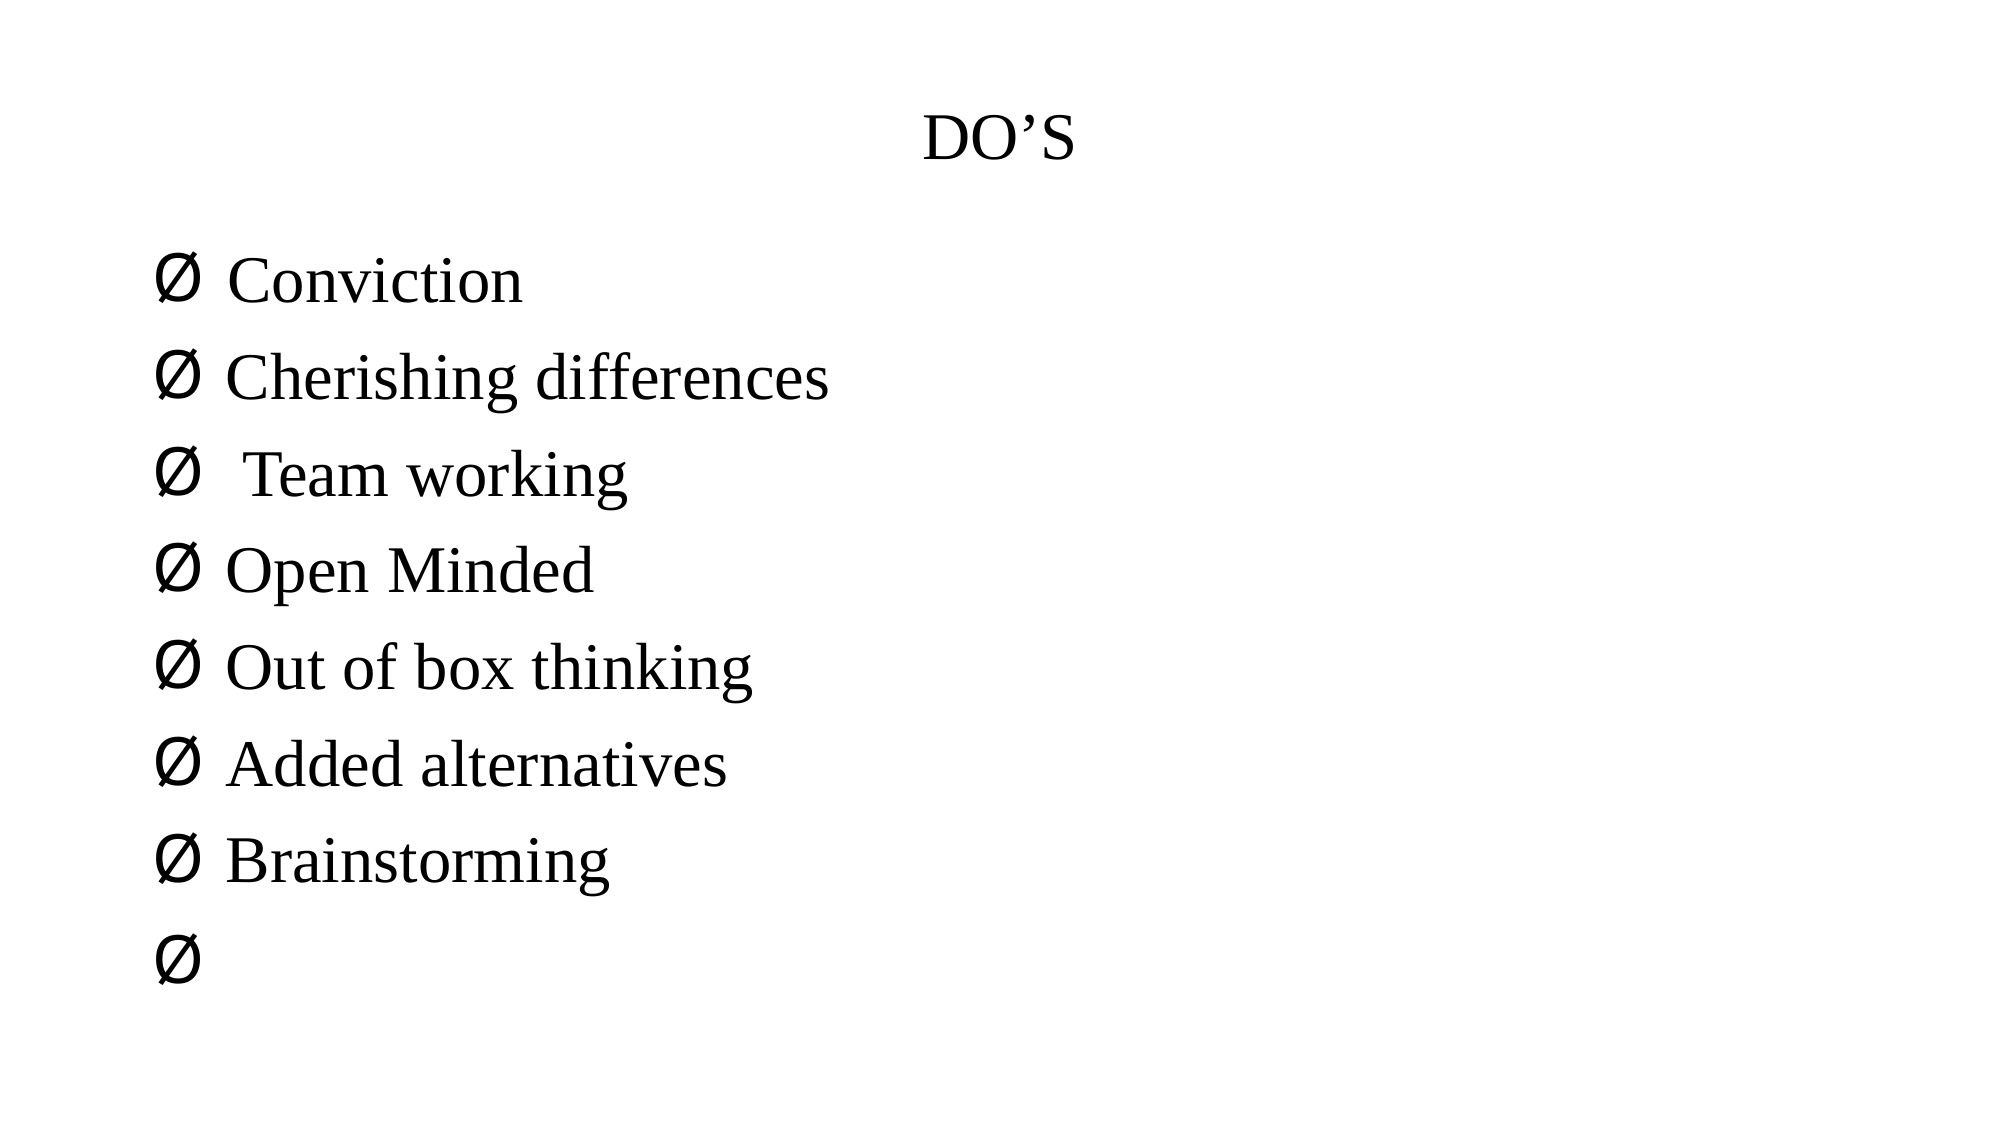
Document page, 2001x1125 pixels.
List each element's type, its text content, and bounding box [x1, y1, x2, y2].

list Conviction Cherishing differences Team working Open Minded Out of box thinking Added alternatives Brainstorming [137, 228, 1863, 1014]
title DO’S [137, 59, 1863, 207]
